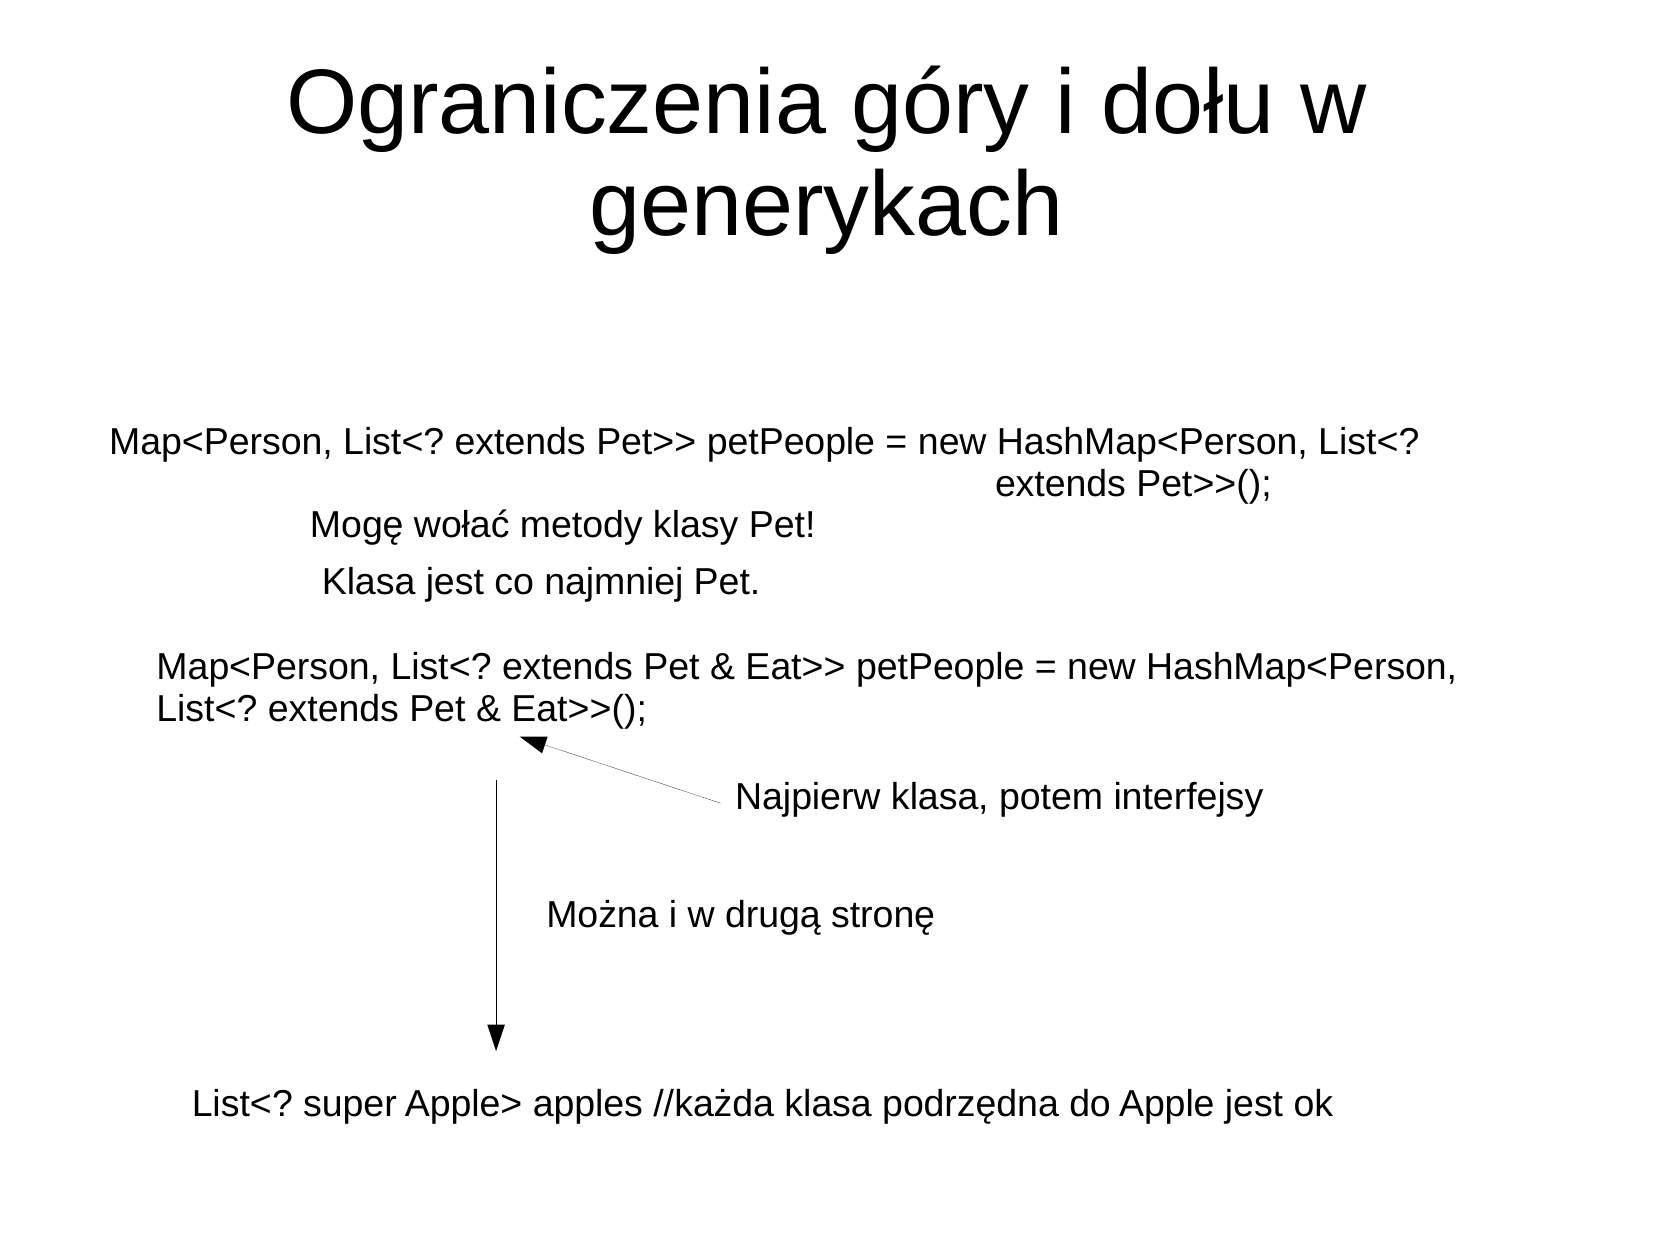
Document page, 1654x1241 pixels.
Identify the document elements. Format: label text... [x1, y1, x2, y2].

text_box Najpierw klasa, potem interfejsy [720, 767, 1453, 825]
text_box List<? super Apple> apples //każda klasa podrzędna do Apple jest ok [177, 1074, 1524, 1132]
title Ograniczenia góry i dołu w generykach [82, 49, 1571, 257]
text_box Map<Person, List<? extends Pet & Eat>> petPeople = new HashMap<Person, List<? extends Pet & Eat>>(); [141, 637, 1548, 737]
text_box Mogę wołać metody klasy Pet! [295, 496, 957, 553]
text_box Można i w drugą stronę [531, 885, 1028, 943]
text_box Map<Person, List<? extends Pet>> petPeople = new HashMap<Person, List<? extends Pet>>(); [94, 413, 1501, 513]
text_box Klasa jest co najmniej Pet. [307, 552, 1134, 610]
